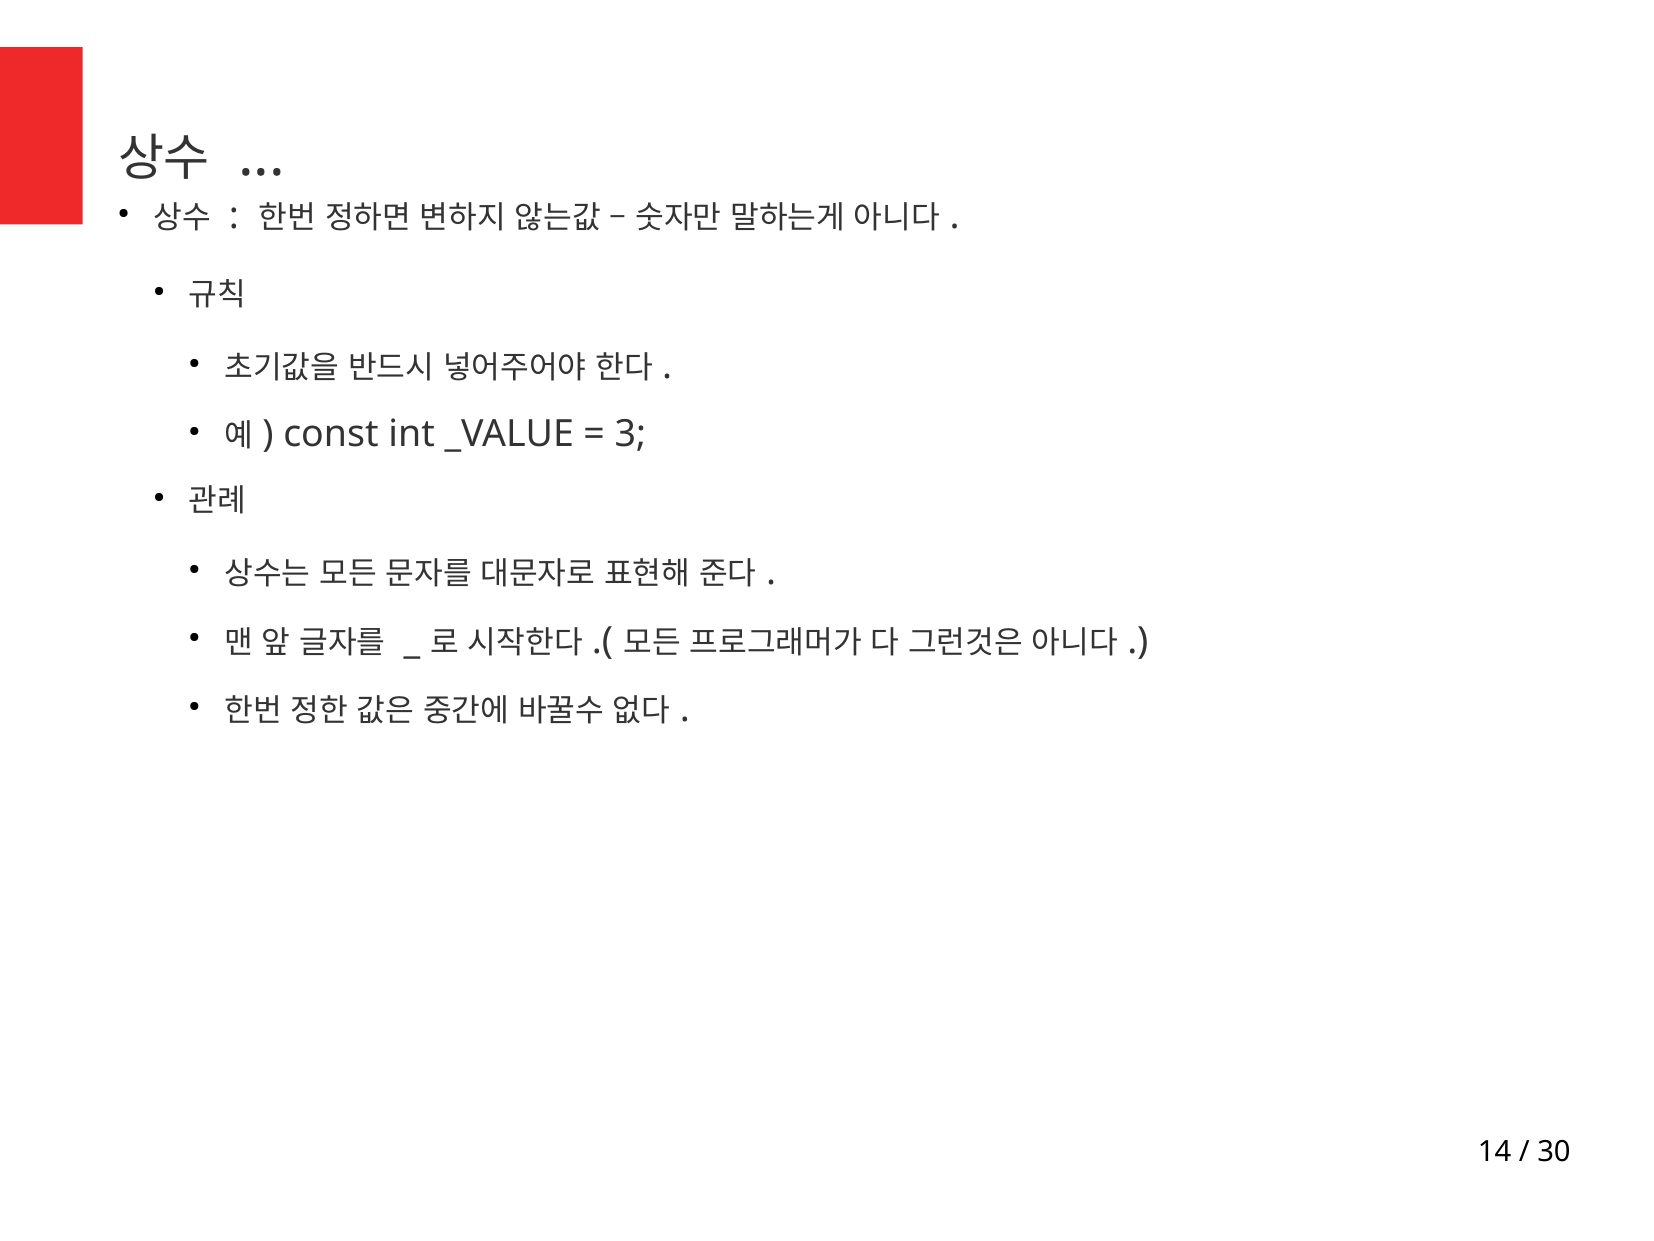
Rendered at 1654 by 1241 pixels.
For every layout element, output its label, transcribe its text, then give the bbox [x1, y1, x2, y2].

list 상수 : 한번 정하면 변하지 않는값 – 숫자만 말하는게 아니다. 규칙 초기값을 반드시 넣어주어야 한다. 예) const int _VALUE = 3; 관례 상수는 모든 문자를 대문자로 표현해 준다. 맨 앞 글자를 _로 시작한다.(모든 프로그래머가 다 그런것은 아니다.) 한번 정한 값은 중간에 바꿀수 없다. [118, 188, 1630, 909]
title 상수 ... [118, 49, 1571, 188]
